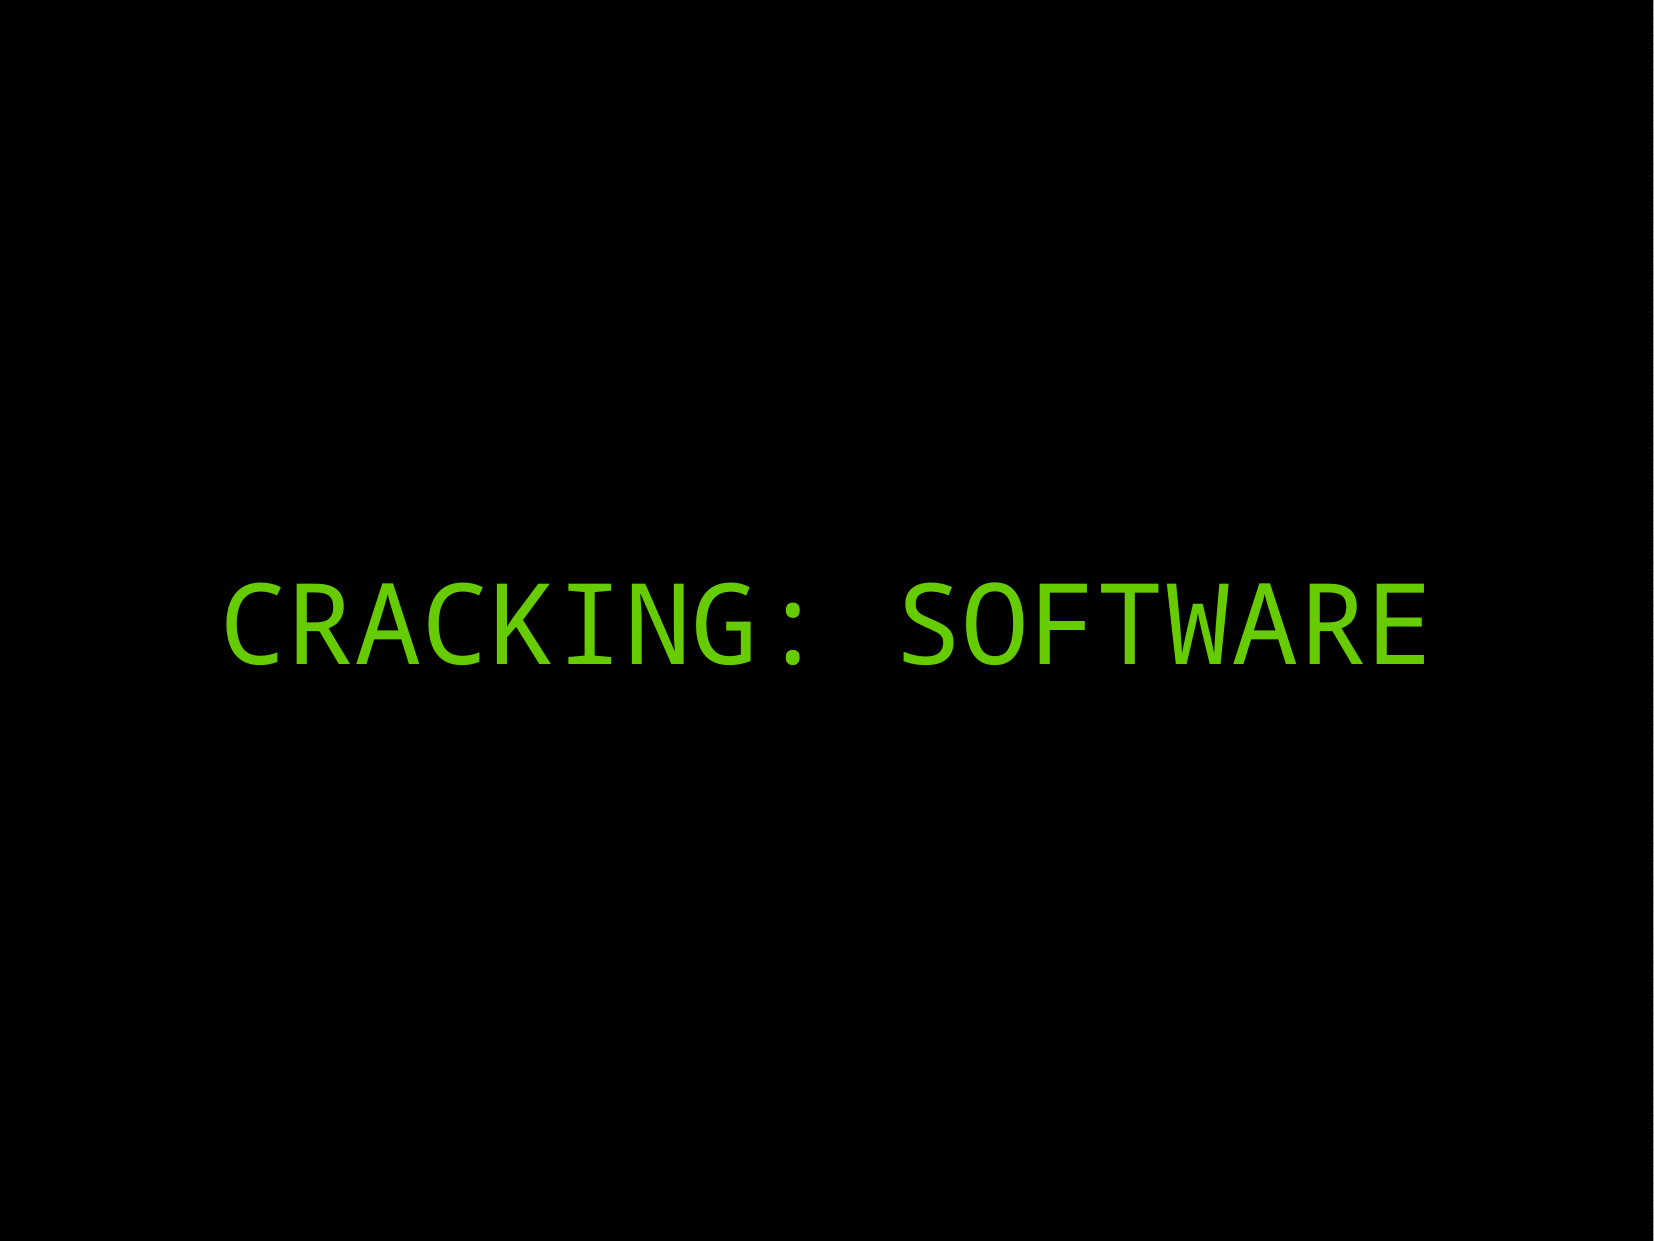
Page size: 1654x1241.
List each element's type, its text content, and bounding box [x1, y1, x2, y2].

title CRACKING: SOFTWARE [0, 0, 1654, 1241]
